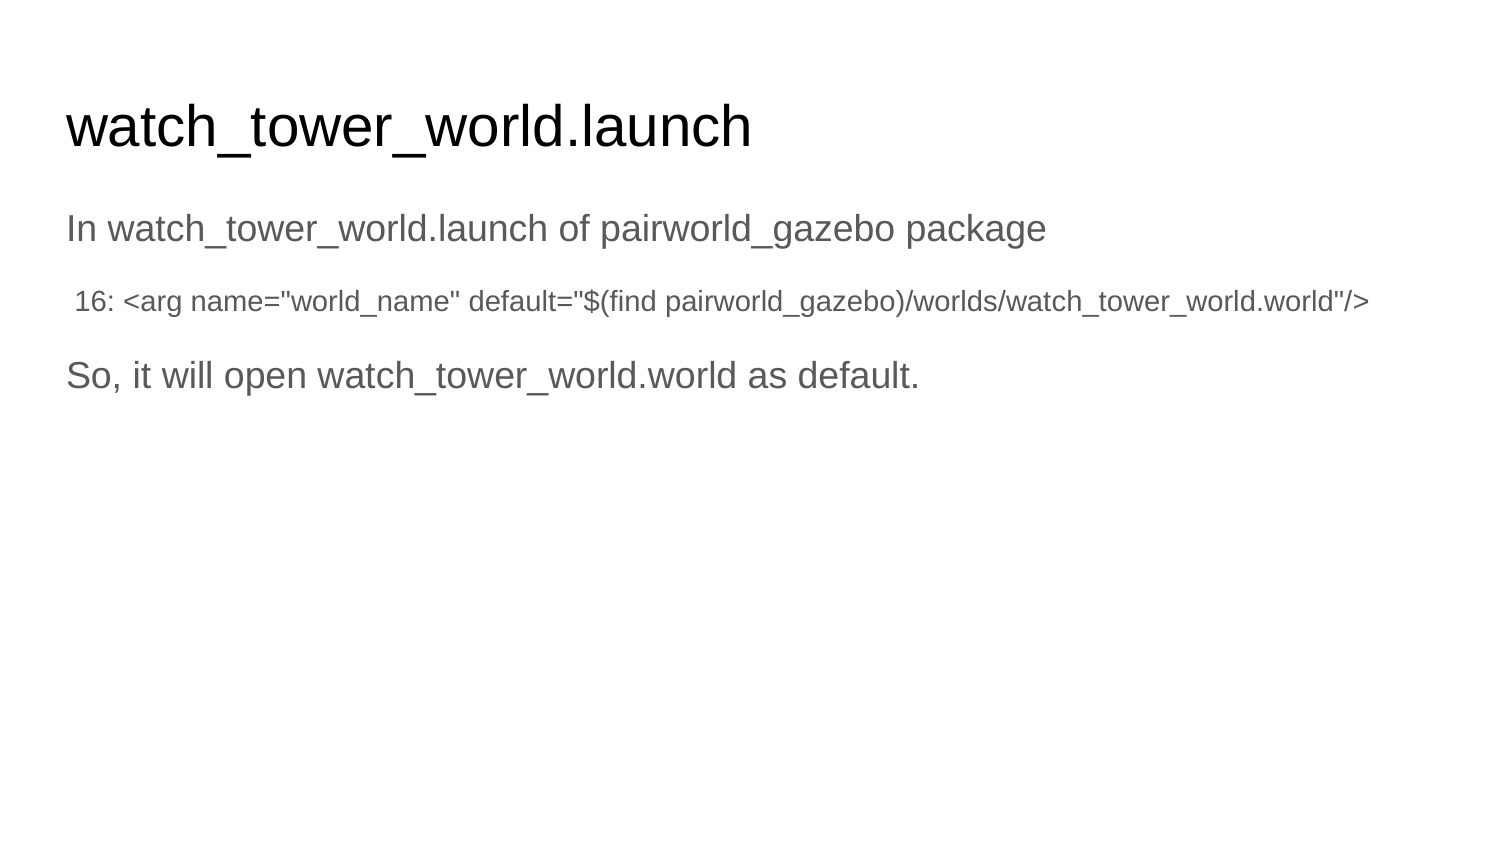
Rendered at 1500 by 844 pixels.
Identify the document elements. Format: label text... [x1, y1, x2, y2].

title watch_tower_world.launch [51, 72, 1449, 167]
list In watch_tower_world.launch of pairworld_gazebo package 16: <arg name="world_name" default="$(find pairworld_gazebo)/worlds/watch_tower_world.world"/> So, it will open watch_tower_world.world as default. [51, 189, 1449, 750]
